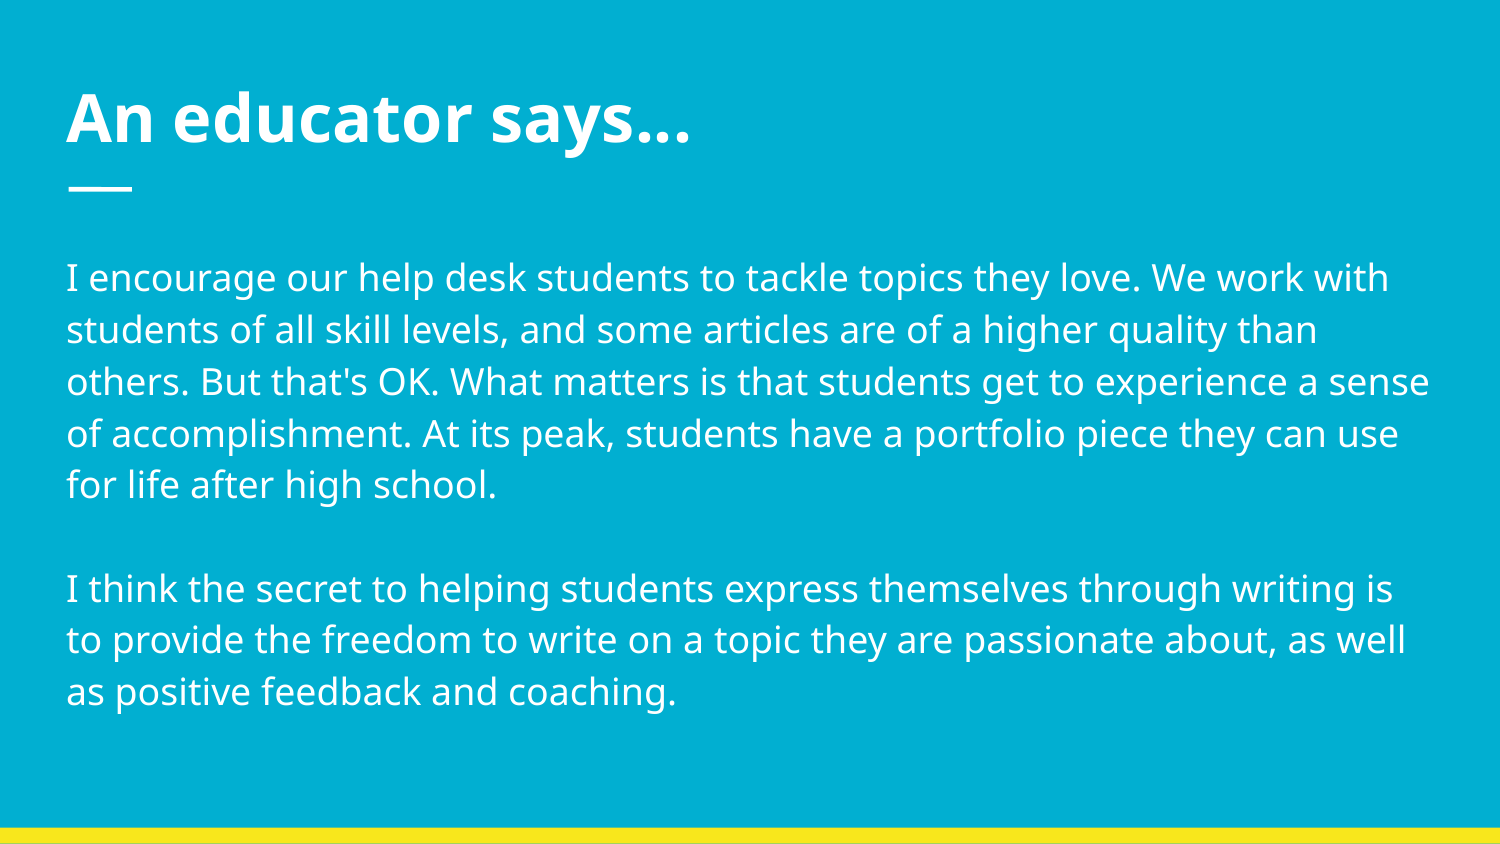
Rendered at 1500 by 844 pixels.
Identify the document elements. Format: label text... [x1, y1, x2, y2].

list I encourage our help desk students to tackle topics they love. We work with students of all skill levels, and some articles are of a higher quality than others. But that's OK. What matters is that students get to experience a sense of accomplishment. At its peak, students have a portfolio piece they can use for life after high school. I think the secret to helping students express themselves through writing is to provide the freedom to write on a topic they are passionate about, as well as positive feedback and coaching. [51, 232, 1449, 750]
title An educator says... [51, 61, 1449, 167]
